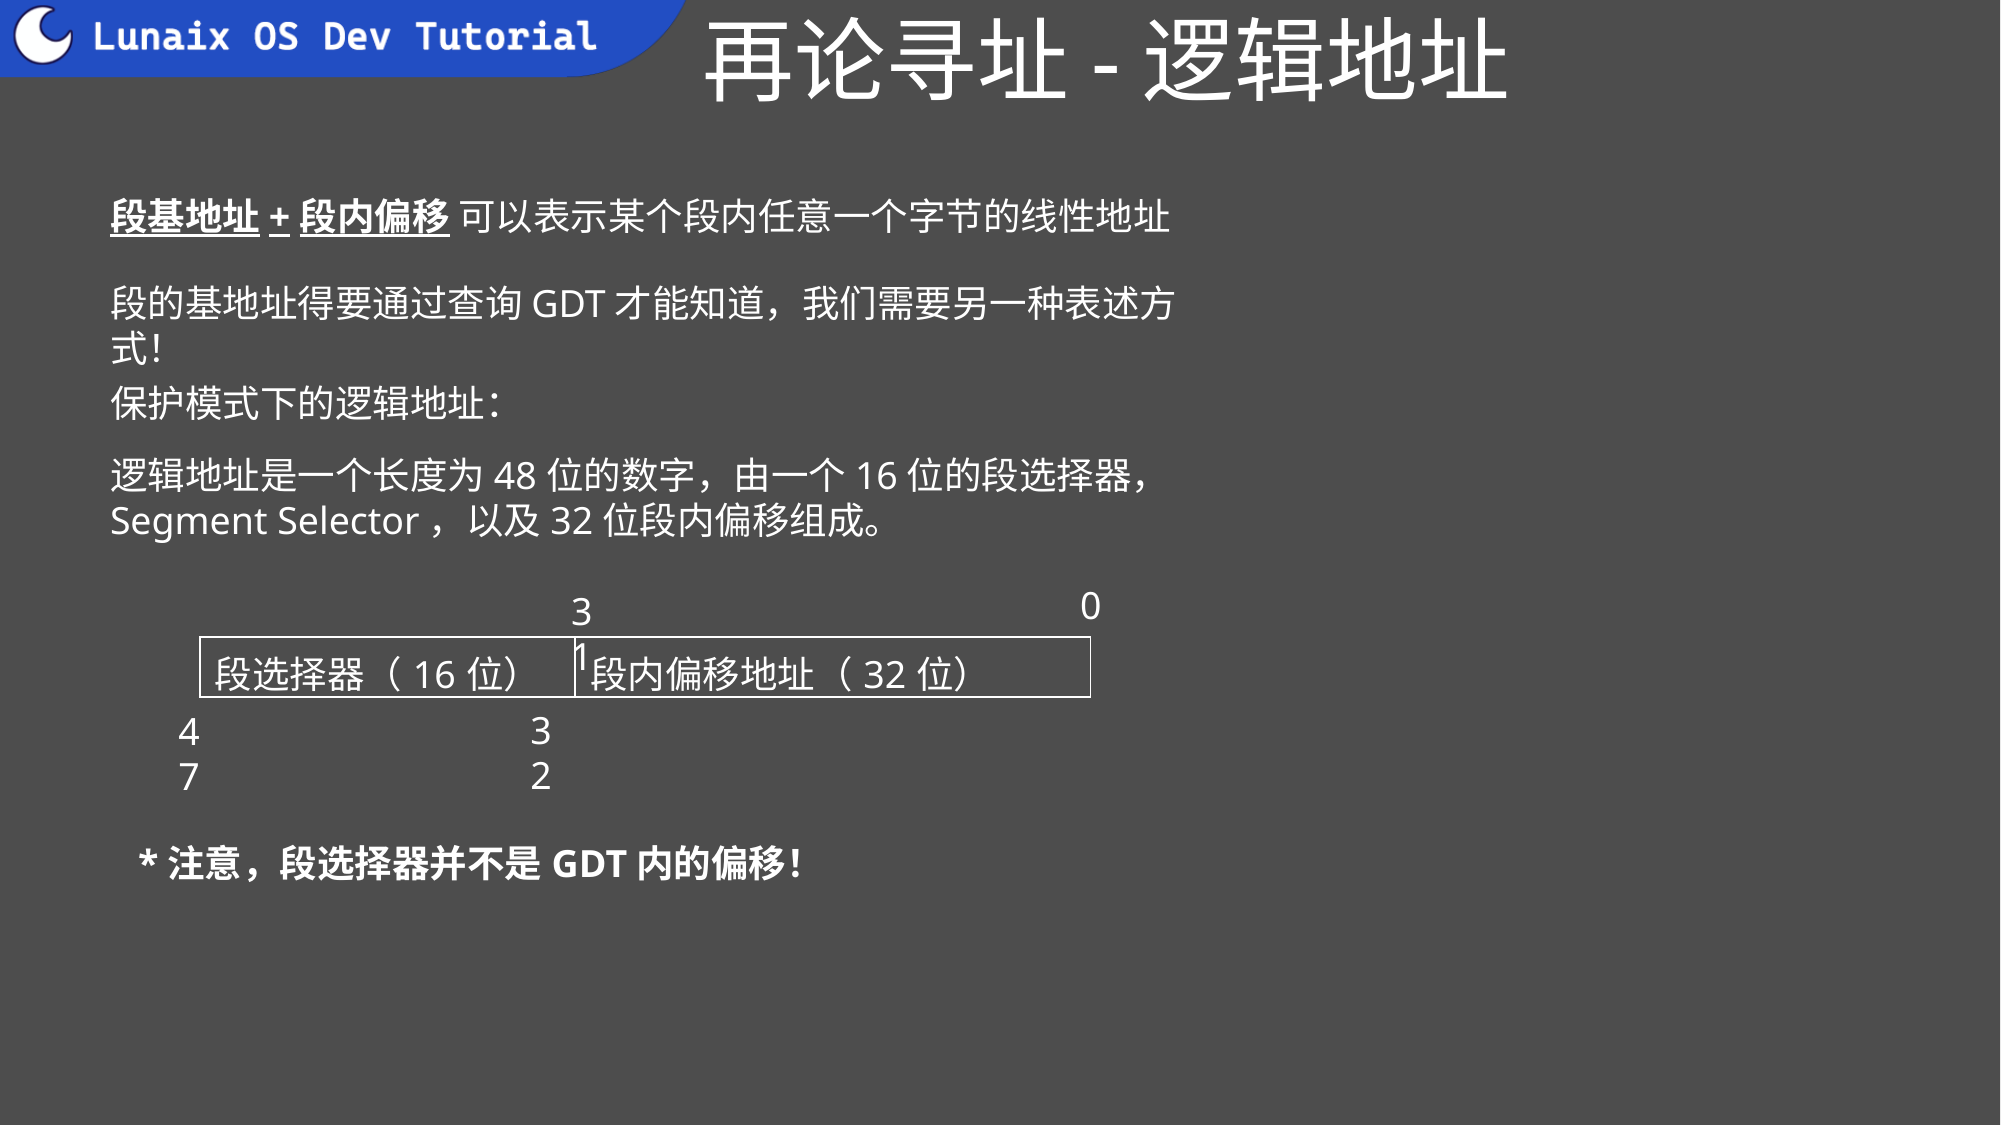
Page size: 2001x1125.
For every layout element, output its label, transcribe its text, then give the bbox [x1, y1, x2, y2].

text_box 保护模式下的逻辑地址： [95, 372, 575, 433]
text_box 32 [515, 700, 588, 805]
text_box *注意，段选择器并不是GDT内的偏移！ [123, 832, 1139, 893]
picture [0, 0, 2001, 1125]
text_box 逻辑地址是一个长度为48位的数字，由一个16位的段选择器，Segment Selector，以及32位段内偏移组成。 [95, 444, 1153, 550]
table_header 段内偏移地址（32位） [576, 638, 1090, 696]
text_box 段的基地址得要通过查询GDT才能知道，我们需要另一种表述方式！ [95, 272, 1227, 378]
text_box 31 [556, 580, 629, 686]
text_box 47 [163, 700, 236, 806]
table_header 段选择器（16位） [201, 638, 574, 696]
title 再论寻址-逻辑地址 [687, 0, 1839, 130]
text_box 0 [1065, 574, 1112, 635]
text_box 段基地址+段内偏移 可以表示某个段内任意一个字节的线性地址 [95, 185, 1429, 246]
